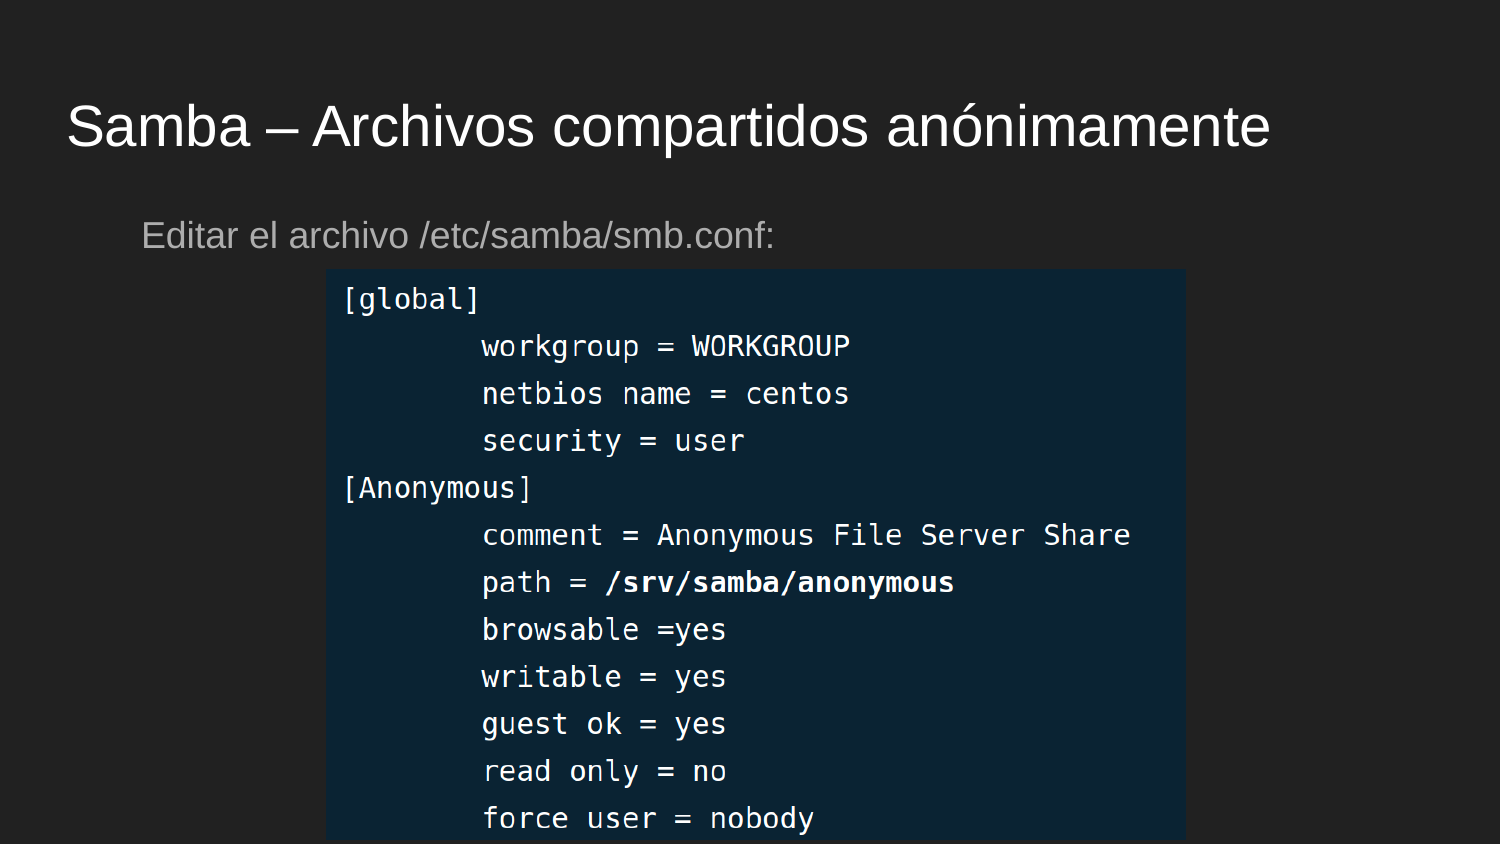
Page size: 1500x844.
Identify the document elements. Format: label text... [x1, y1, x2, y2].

title Samba – Archivos compartidos anónimamente [51, 72, 1449, 167]
picture [326, 269, 1186, 841]
list Editar el archivo /etc/samba/smb.conf: [51, 189, 1261, 750]
